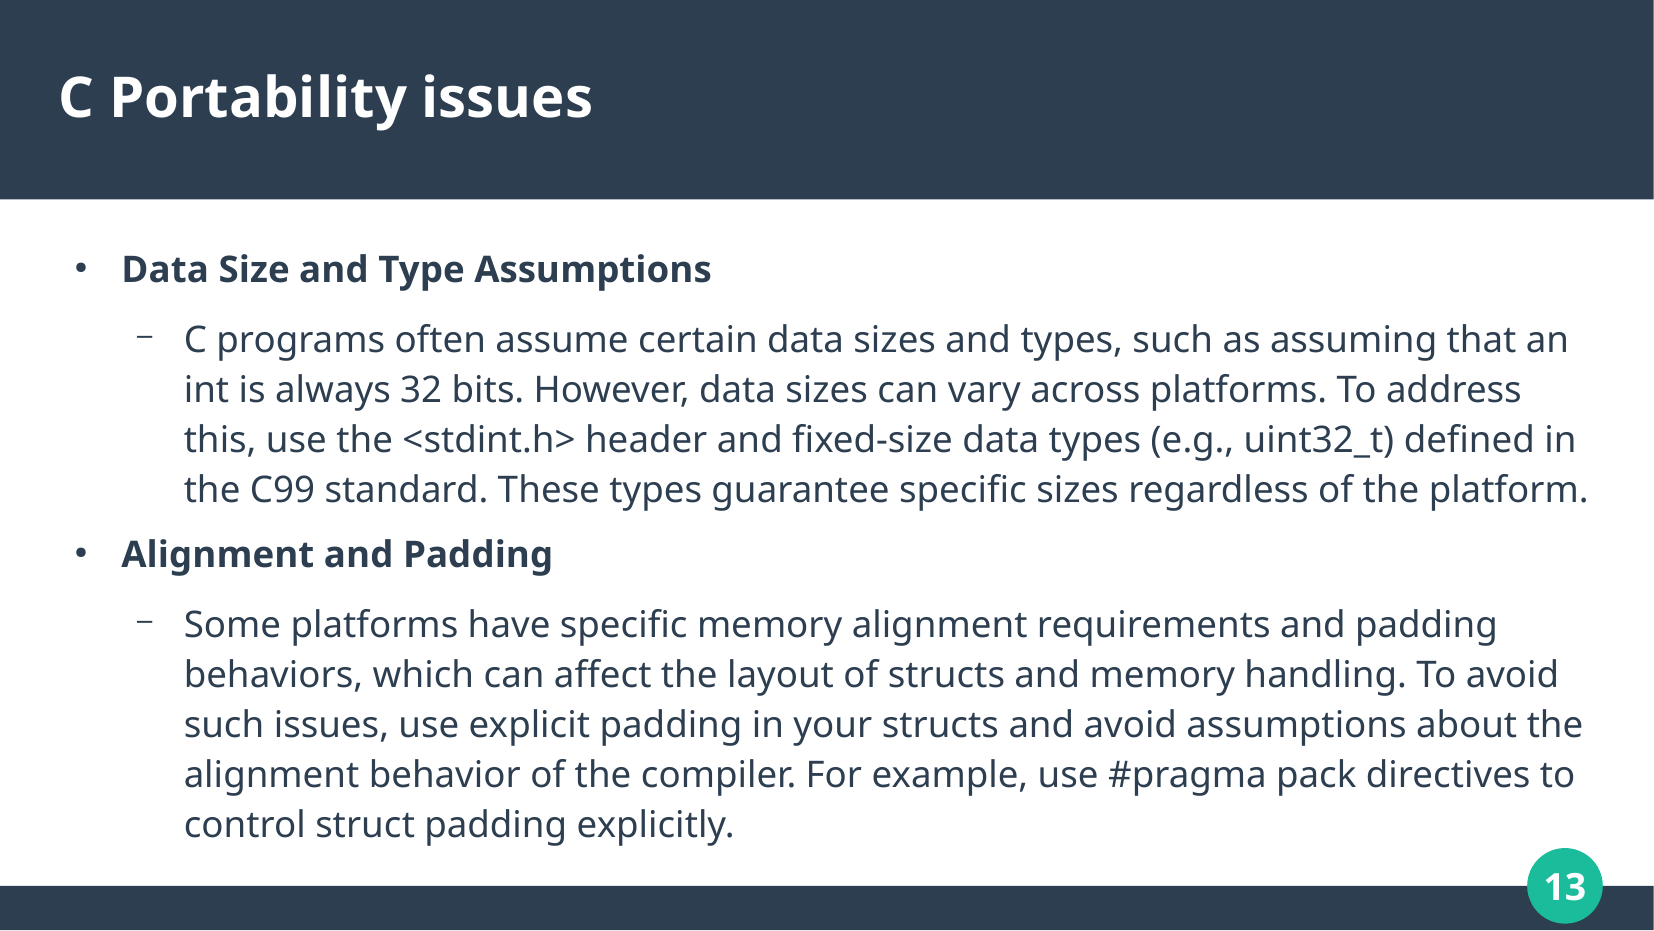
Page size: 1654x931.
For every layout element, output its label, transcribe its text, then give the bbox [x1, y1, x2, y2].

list Data Size and Type Assumptions C programs often assume certain data sizes and types, such as assuming that an int is always 32 bits. However, data sizes can vary across platforms. To address this, use the <stdint.h> header and fixed-size data types (e.g., uint32_t) defined in the C99 standard. These types guarantee specific sizes regardless of the platform. Alignment and Padding Some platforms have specific memory alignment requirements and padding behaviors, which can affect the layout of structs and memory handling. To avoid such issues, use explicit padding in your structs and avoid assumptions about the alignment behavior of the compiler. For example, use #pragma pack directives to control struct padding explicitly. [59, 243, 1595, 864]
title C Portability issues [59, 37, 1595, 156]
